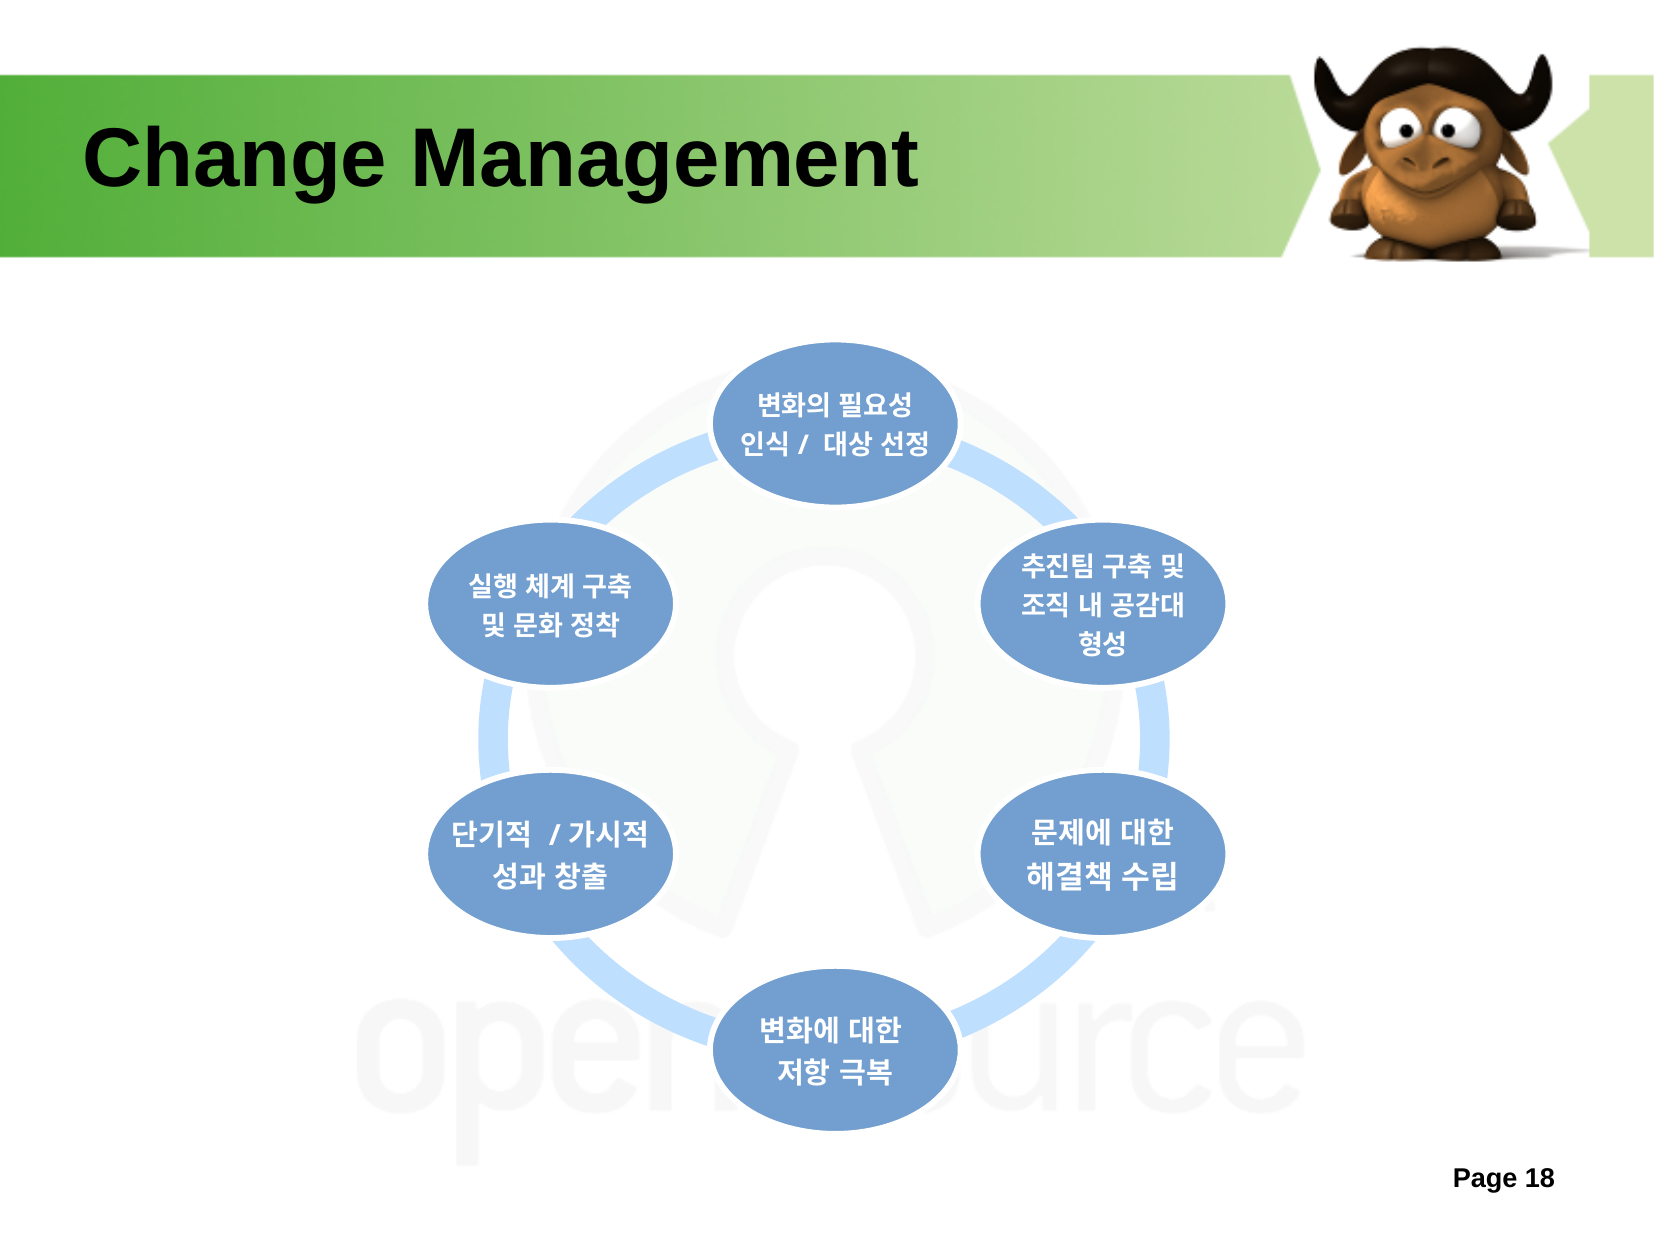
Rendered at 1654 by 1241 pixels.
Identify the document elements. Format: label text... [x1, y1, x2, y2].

picture [0, 0, 1654, 1241]
text_box 문제에 대한 해결책 수립 [977, 769, 1229, 939]
text_box 변화에 대한 저항 극복 [709, 965, 961, 1134]
text_box 실행 체계 구축 및 문화 정착 [425, 519, 677, 688]
text_box 단기적 /가시적 성과 창출 [425, 769, 677, 939]
title Change Management [82, 49, 1571, 257]
text_box 추진팀 구축 및 조직 내 공감대 형성 [977, 519, 1229, 688]
text_box 변화의 필요성 인식/ 대상 선정 [709, 339, 961, 508]
